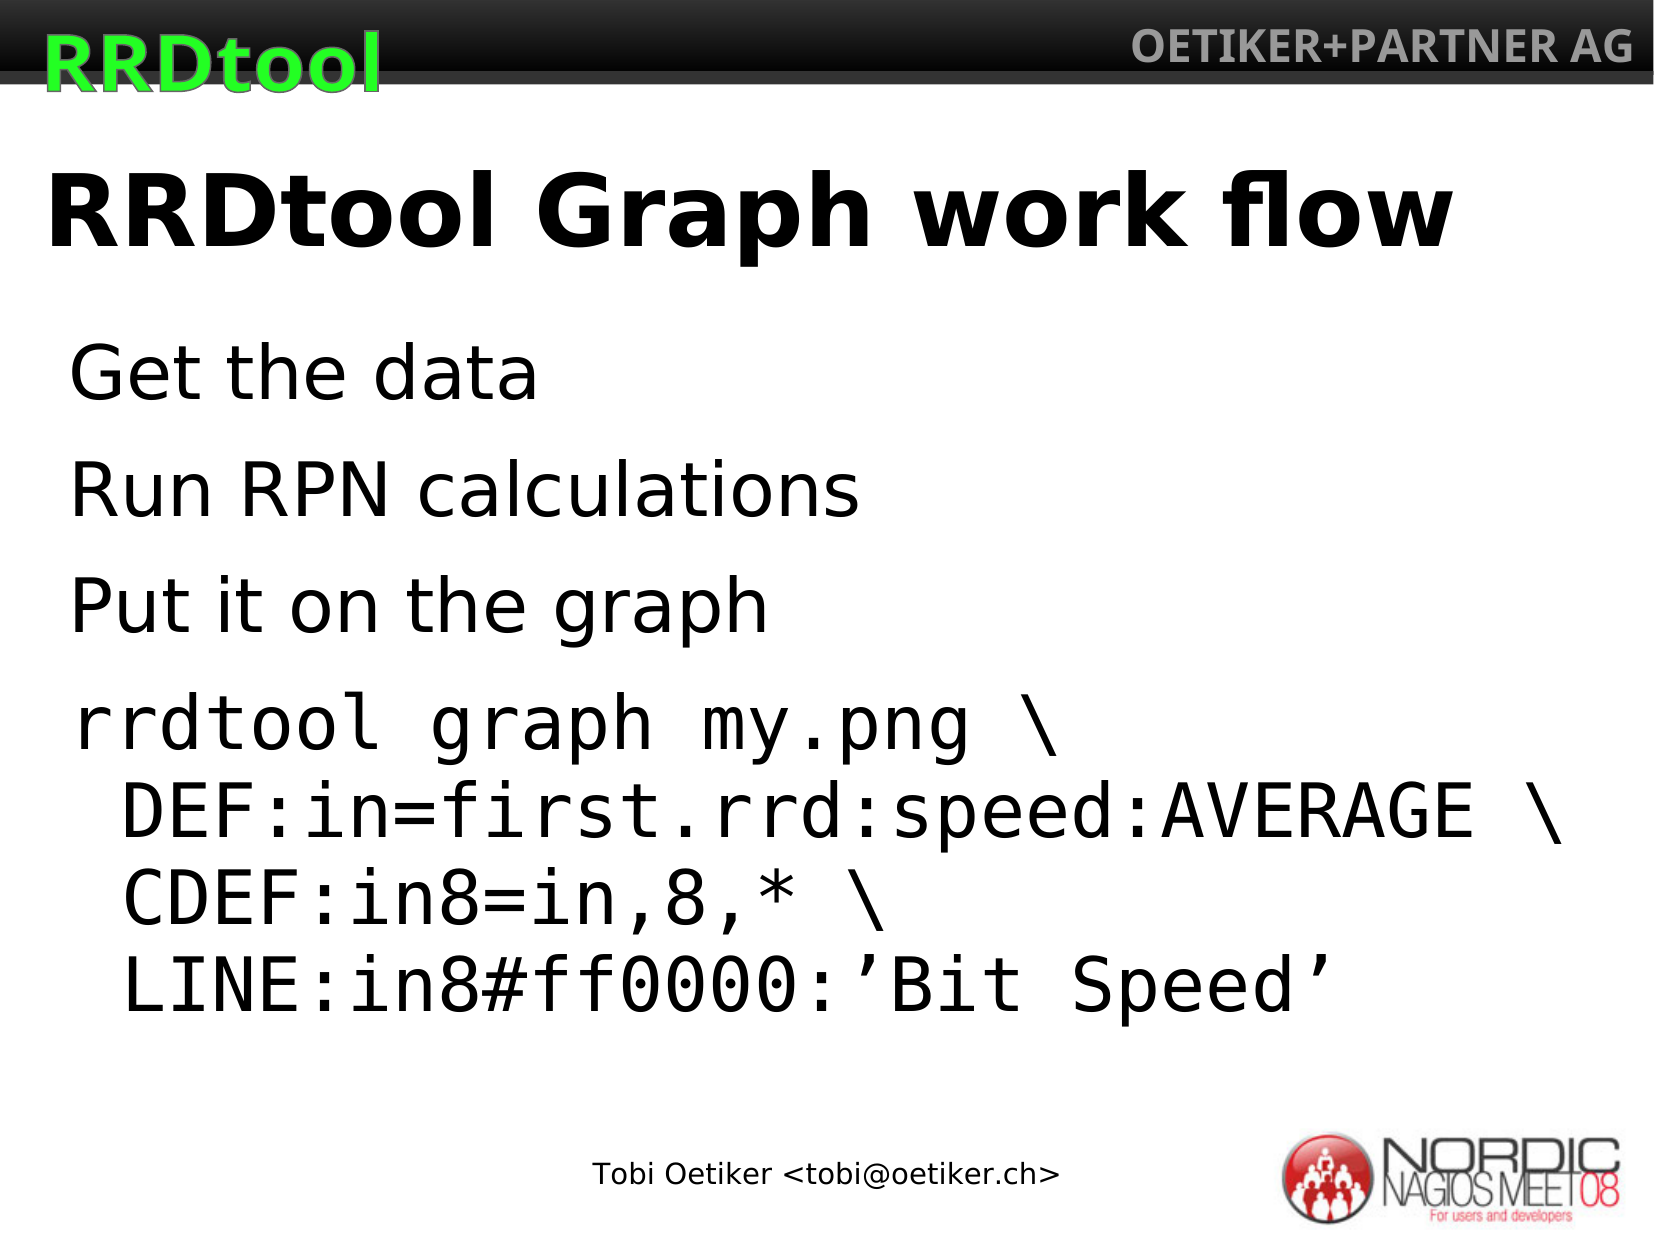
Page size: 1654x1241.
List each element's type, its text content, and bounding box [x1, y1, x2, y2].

title RRDtool Graph work flow [43, 137, 1582, 287]
list Get the data Run RPN calculations Put it on the graph rrdtool graph my.png \ DEF:in=first.rrd:speed:AVERAGE \ CDEF:in8=in,8,* \ LINE:in8#ff0000:’Bit Speed’ [50, 329, 1571, 1084]
picture [1262, 1116, 1654, 1241]
